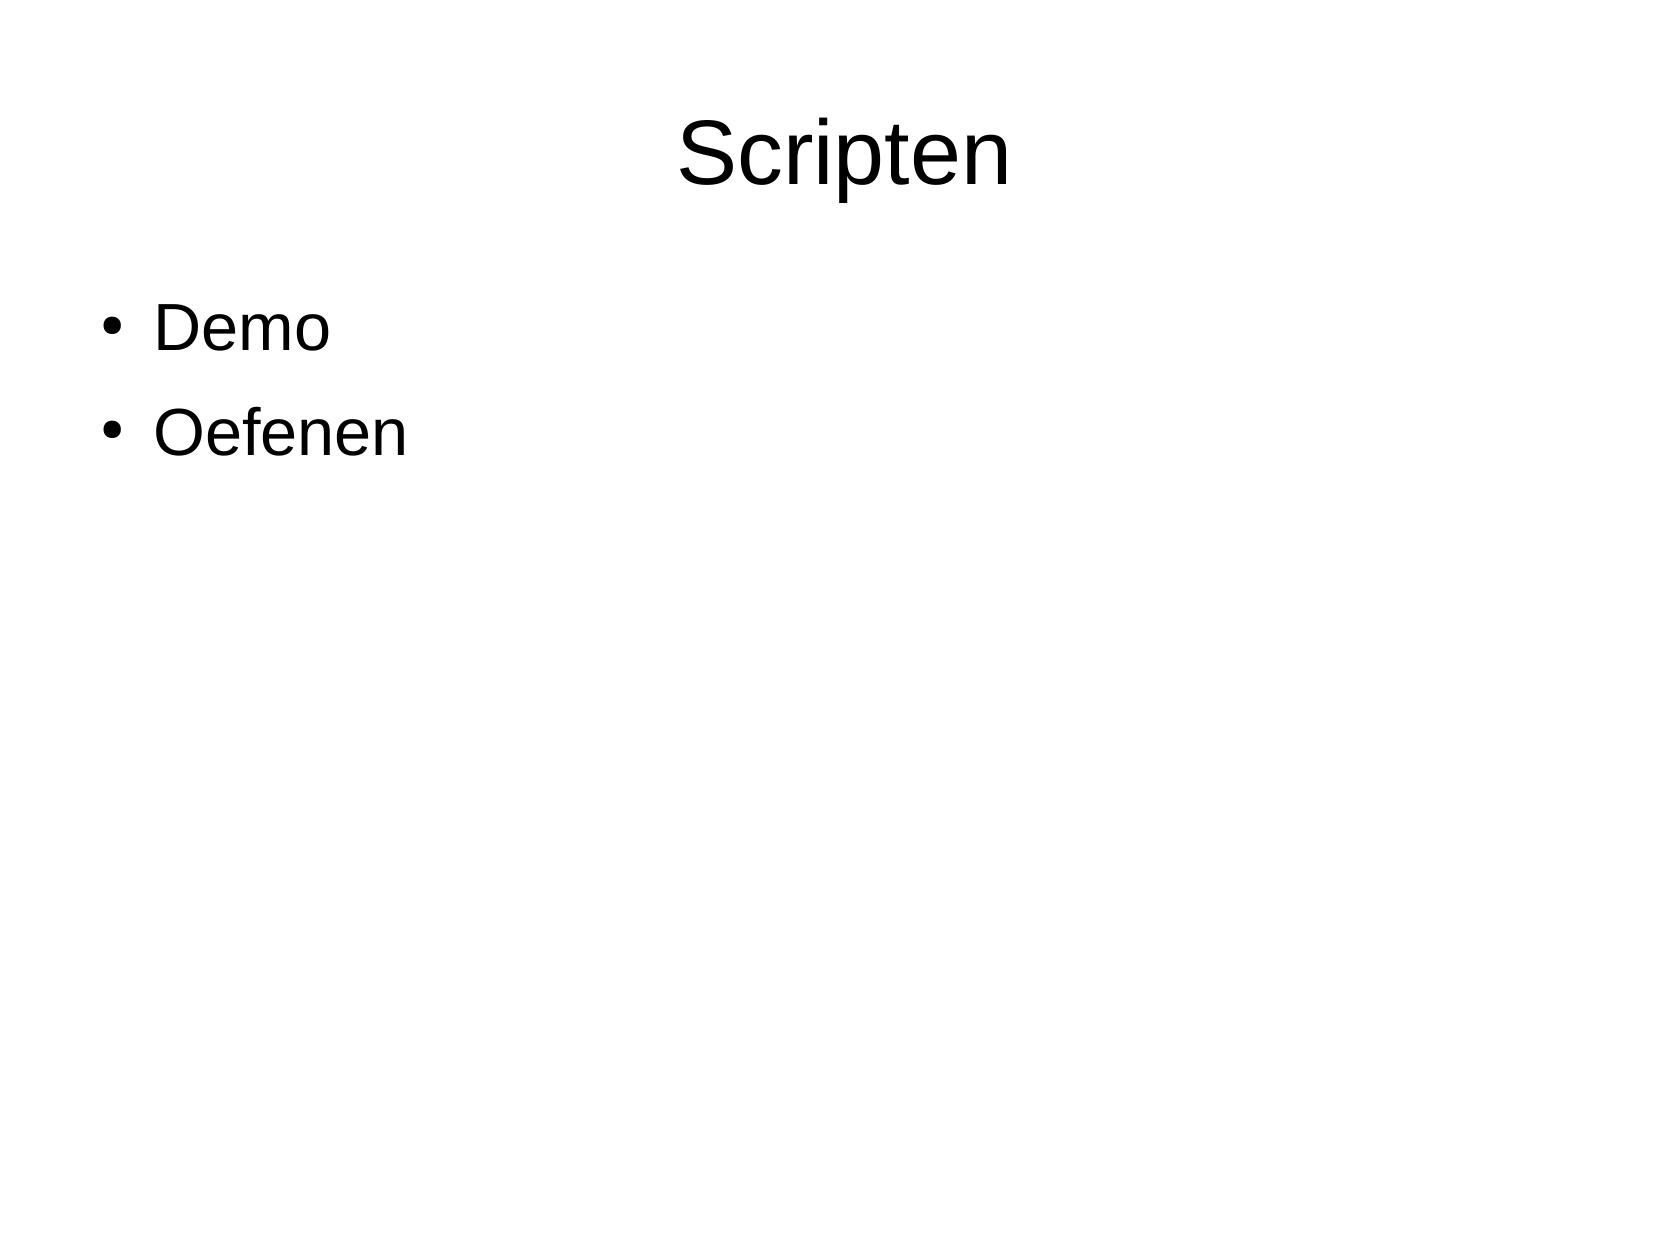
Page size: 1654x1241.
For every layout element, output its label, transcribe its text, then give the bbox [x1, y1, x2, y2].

list Demo Oefenen [82, 290, 1571, 1010]
title Scripten [82, 49, 1571, 257]
